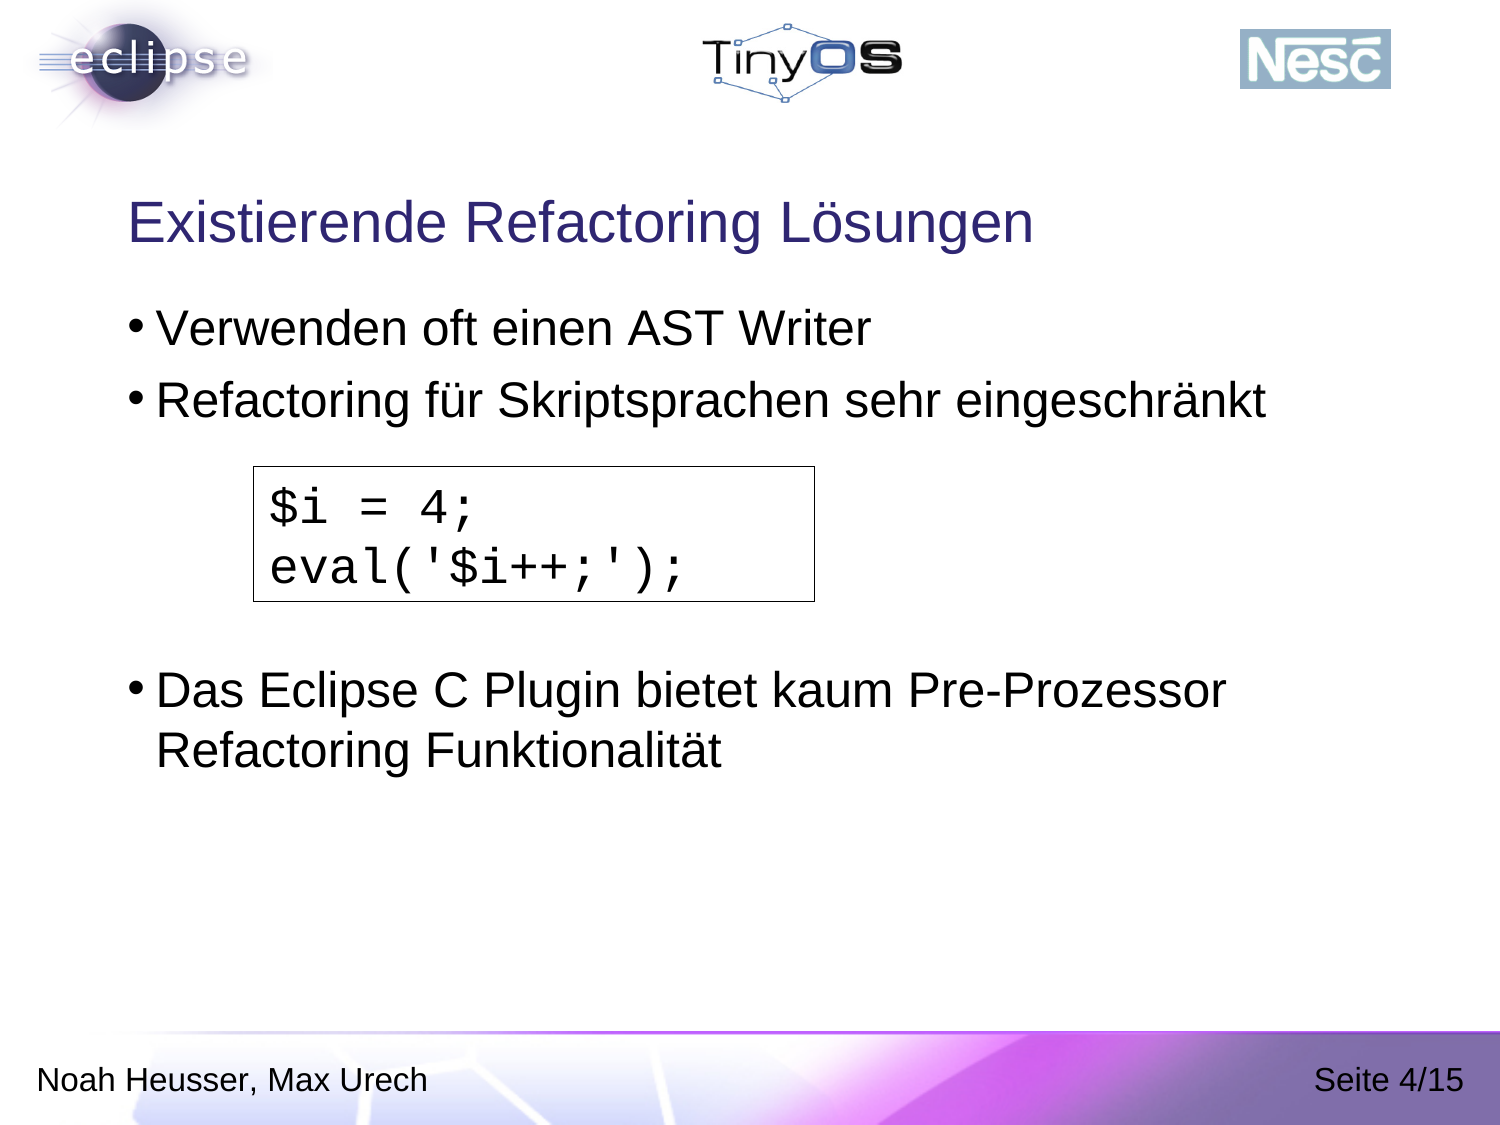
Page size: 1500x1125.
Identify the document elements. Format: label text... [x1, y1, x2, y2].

title Existierende Refactoring Lösungen [112, 140, 1388, 297]
picture [23, 0, 273, 130]
picture [696, 23, 904, 103]
picture [1240, 29, 1391, 89]
text_box $i = 4; eval('$i++;'); [253, 466, 815, 602]
list Verwenden oft einen AST Writer Refactoring für Skriptsprachen sehr eingeschränkt Das Eclipse C Plugin bietet kaum Pre-Prozessor Refactoring Funktionalität [112, 297, 1388, 1030]
picture [0, 1031, 1500, 1125]
